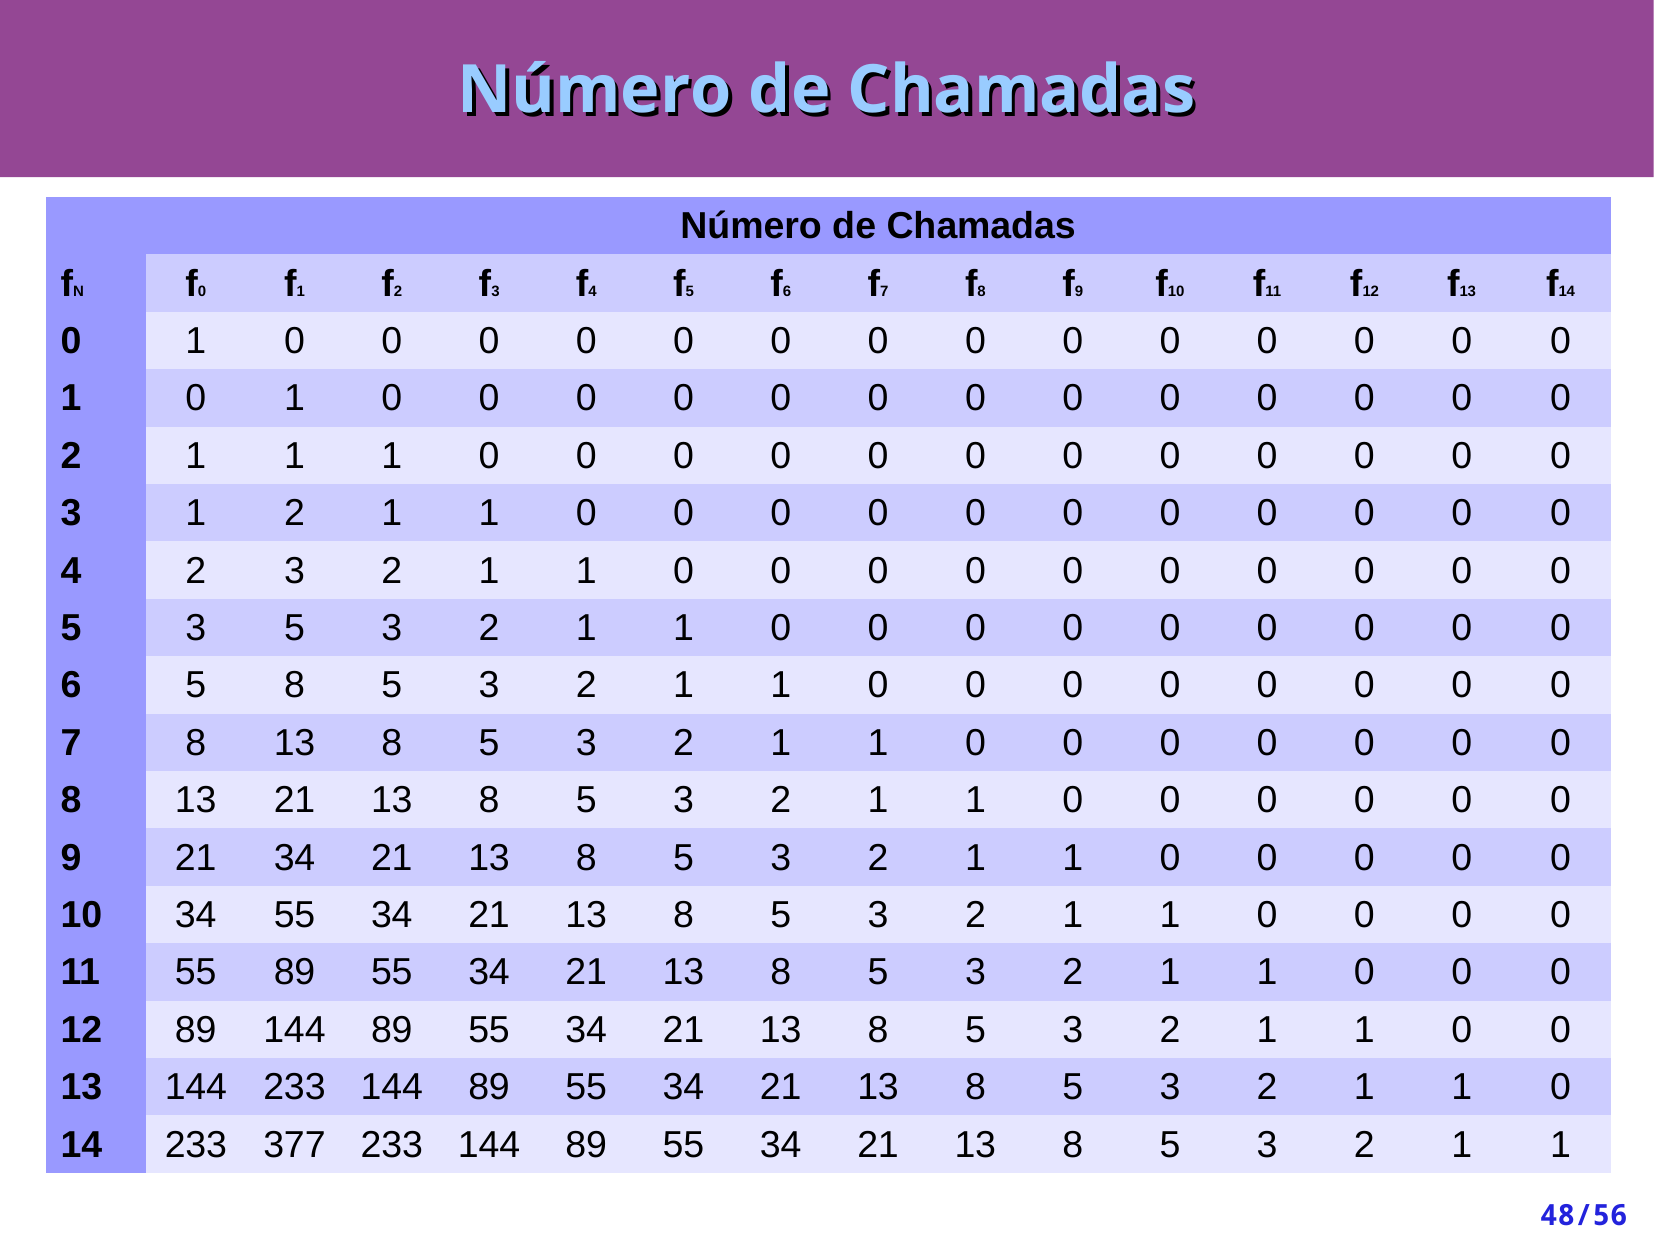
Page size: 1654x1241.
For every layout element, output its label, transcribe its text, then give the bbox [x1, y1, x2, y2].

table_cell 0 [829, 656, 927, 714]
table_cell 0 [1024, 771, 1121, 828]
table_cell 0 [829, 427, 927, 484]
table_cell 0 [1316, 484, 1413, 541]
table_cell 0 [1316, 541, 1413, 599]
table_cell 0 [1316, 312, 1413, 369]
table_cell 0 [1510, 714, 1611, 771]
table_cell 0 [1218, 484, 1316, 541]
table_cell 1 [146, 484, 246, 541]
table_cell f2 [343, 254, 440, 312]
table_cell 0 [1316, 943, 1413, 1001]
table_cell f3 [440, 254, 538, 312]
table_cell 3 [732, 828, 829, 886]
table_cell 0 [1510, 943, 1611, 1001]
table_cell 8 [46, 771, 146, 828]
table_cell f9 [1024, 254, 1121, 312]
table_cell 1 [46, 369, 146, 427]
table_cell 3 [343, 599, 440, 656]
table_cell 0 [538, 312, 635, 369]
table_cell 0 [1316, 771, 1413, 828]
table_cell 1 [343, 427, 440, 484]
table_cell 0 [1024, 369, 1121, 427]
table_cell 0 [829, 312, 927, 369]
table_cell 0 [46, 312, 146, 369]
table_cell 2 [146, 541, 246, 599]
table_cell f14 [1510, 254, 1611, 312]
table_cell 0 [1218, 771, 1316, 828]
table_cell 0 [1218, 541, 1316, 599]
table_cell 0 [732, 312, 829, 369]
table_cell 0 [1510, 1001, 1611, 1058]
table_cell 0 [635, 427, 732, 484]
table_cell 1 [343, 484, 440, 541]
title Número de Chamadas [82, 0, 1571, 176]
table_cell 0 [1024, 656, 1121, 714]
table_cell 0 [1218, 599, 1316, 656]
table_cell 5 [440, 714, 538, 771]
table_cell 0 [1121, 656, 1218, 714]
table_cell 1 [1218, 1001, 1316, 1058]
table_cell 1 [1413, 1058, 1510, 1115]
table_cell 0 [1024, 312, 1121, 369]
table_cell 8 [635, 886, 732, 943]
table_cell 13 [829, 1058, 927, 1115]
table_cell 5 [1121, 1115, 1218, 1173]
table_cell 21 [732, 1058, 829, 1115]
table_cell f0 [146, 254, 246, 312]
table_cell 34 [732, 1115, 829, 1173]
table_cell 21 [246, 771, 343, 828]
table_cell 0 [1510, 599, 1611, 656]
table_cell 55 [440, 1001, 538, 1058]
table_cell 21 [829, 1115, 927, 1173]
table_cell f6 [732, 254, 829, 312]
table_cell 3 [246, 541, 343, 599]
table_cell f4 [538, 254, 635, 312]
table_cell 0 [343, 312, 440, 369]
table_cell 21 [440, 886, 538, 943]
table_cell 0 [440, 427, 538, 484]
table_cell 3 [635, 771, 732, 828]
table_cell 0 [927, 656, 1024, 714]
table_cell 12 [46, 1001, 146, 1058]
table_cell 1 [1121, 943, 1218, 1001]
table_cell 0 [732, 599, 829, 656]
table_cell 2 [635, 714, 732, 771]
table_cell 0 [1316, 427, 1413, 484]
table_cell 1 [538, 541, 635, 599]
table_cell 5 [343, 656, 440, 714]
table_cell 89 [440, 1058, 538, 1115]
table_cell f10 [1121, 254, 1218, 312]
table_cell 0 [927, 427, 1024, 484]
table_cell 5 [635, 828, 732, 886]
table_cell 0 [1510, 369, 1611, 427]
table_cell 0 [538, 427, 635, 484]
table_cell f8 [927, 254, 1024, 312]
table_header Número de Chamadas [146, 197, 1611, 254]
table_cell 0 [1218, 714, 1316, 771]
table_cell 8 [732, 943, 829, 1001]
table_cell 233 [146, 1115, 246, 1173]
table_cell 1 [246, 369, 343, 427]
table_cell 144 [343, 1058, 440, 1115]
table_cell f13 [1413, 254, 1510, 312]
table_cell 0 [1121, 828, 1218, 886]
table_cell 8 [538, 828, 635, 886]
table_cell 1 [732, 714, 829, 771]
table_cell 2 [46, 427, 146, 484]
table_cell 0 [343, 369, 440, 427]
table_cell 0 [1121, 599, 1218, 656]
table_cell 1 [732, 656, 829, 714]
table_cell 0 [829, 541, 927, 599]
table_cell 1 [829, 714, 927, 771]
table_cell 0 [927, 599, 1024, 656]
table_cell 2 [246, 484, 343, 541]
table_cell f7 [829, 254, 927, 312]
table_cell 13 [635, 943, 732, 1001]
table_cell 0 [1510, 484, 1611, 541]
table_cell 0 [1413, 484, 1510, 541]
table_cell 13 [440, 828, 538, 886]
table_cell 2 [1316, 1115, 1413, 1173]
table_cell 21 [635, 1001, 732, 1058]
table_cell 11 [46, 943, 146, 1001]
table_cell 0 [732, 427, 829, 484]
table_cell 55 [343, 943, 440, 1001]
table_cell 144 [146, 1058, 246, 1115]
table_cell 8 [829, 1001, 927, 1058]
table_cell 34 [146, 886, 246, 943]
table_cell 1 [440, 541, 538, 599]
table_cell 3 [829, 886, 927, 943]
table_cell 0 [635, 484, 732, 541]
table_cell 233 [343, 1115, 440, 1173]
table_cell 0 [927, 312, 1024, 369]
table_cell 5 [732, 886, 829, 943]
table_cell 1 [246, 427, 343, 484]
table_cell 0 [829, 484, 927, 541]
table_cell 13 [246, 714, 343, 771]
table_cell 2 [927, 886, 1024, 943]
table_cell 21 [343, 828, 440, 886]
table_cell 0 [635, 369, 732, 427]
table_cell 0 [1121, 427, 1218, 484]
table_cell 2 [1121, 1001, 1218, 1058]
table_cell 0 [927, 484, 1024, 541]
table_cell 13 [538, 886, 635, 943]
table_cell 1 [1121, 886, 1218, 943]
table_cell 0 [1510, 541, 1611, 599]
table_cell 0 [1316, 656, 1413, 714]
table_cell 0 [1024, 714, 1121, 771]
table_cell 0 [1413, 541, 1510, 599]
table_cell 1 [1024, 828, 1121, 886]
table_cell 13 [927, 1115, 1024, 1173]
table_cell 0 [538, 369, 635, 427]
table_cell 0 [1316, 714, 1413, 771]
table_cell 5 [829, 943, 927, 1001]
table_cell 0 [1024, 541, 1121, 599]
table_cell 1 [1218, 943, 1316, 1001]
table_cell 0 [1218, 656, 1316, 714]
table_cell 0 [538, 484, 635, 541]
table_cell 0 [1413, 599, 1510, 656]
table_cell 2 [732, 771, 829, 828]
table_cell 0 [732, 369, 829, 427]
table_cell 0 [440, 312, 538, 369]
table_cell 2 [829, 828, 927, 886]
table_cell 0 [635, 541, 732, 599]
table_cell 34 [246, 828, 343, 886]
table_cell 8 [343, 714, 440, 771]
table_cell 0 [1510, 1058, 1611, 1115]
table_cell 0 [1510, 427, 1611, 484]
table_cell 0 [1413, 771, 1510, 828]
table_cell 1 [635, 599, 732, 656]
table_cell 0 [1316, 599, 1413, 656]
table_cell 1 [440, 484, 538, 541]
table_cell 0 [146, 369, 246, 427]
table_cell 0 [246, 312, 343, 369]
table_cell 13 [146, 771, 246, 828]
table_cell 0 [1121, 312, 1218, 369]
table_cell 0 [1218, 369, 1316, 427]
table_cell 8 [246, 656, 343, 714]
table_cell 2 [440, 599, 538, 656]
table_cell 3 [1024, 1001, 1121, 1058]
table_cell 0 [1121, 369, 1218, 427]
table_cell 34 [538, 1001, 635, 1058]
table_cell 1 [1510, 1115, 1611, 1173]
table_cell 1 [1316, 1058, 1413, 1115]
table_cell 0 [1510, 771, 1611, 828]
table_cell 0 [1024, 599, 1121, 656]
table_cell 89 [538, 1115, 635, 1173]
table_cell 55 [246, 886, 343, 943]
table_cell 55 [538, 1058, 635, 1115]
table_cell 0 [829, 369, 927, 427]
table_cell 0 [1218, 427, 1316, 484]
table_cell 3 [538, 714, 635, 771]
table_cell 0 [1510, 312, 1611, 369]
table_cell 13 [343, 771, 440, 828]
table_cell 89 [343, 1001, 440, 1058]
table_cell 0 [732, 484, 829, 541]
table_cell 3 [927, 943, 1024, 1001]
table_cell 0 [927, 714, 1024, 771]
table_cell 0 [1121, 771, 1218, 828]
table_cell 8 [927, 1058, 1024, 1115]
table_cell f11 [1218, 254, 1316, 312]
table_cell 0 [1316, 369, 1413, 427]
table_cell 3 [1218, 1115, 1316, 1173]
table_cell 13 [732, 1001, 829, 1058]
table_cell 0 [1413, 427, 1510, 484]
table_cell 1 [1316, 1001, 1413, 1058]
table_cell 1 [146, 427, 246, 484]
table_cell 0 [1024, 484, 1121, 541]
table_cell 3 [46, 484, 146, 541]
table_cell 0 [1510, 886, 1611, 943]
table_cell 8 [1024, 1115, 1121, 1173]
table_cell 5 [246, 599, 343, 656]
table_cell 0 [1413, 886, 1510, 943]
table_cell 0 [1218, 312, 1316, 369]
table_cell 0 [927, 541, 1024, 599]
table_cell 377 [246, 1115, 343, 1173]
table_cell 0 [1121, 484, 1218, 541]
table_cell 5 [538, 771, 635, 828]
table_cell 0 [1121, 714, 1218, 771]
table_cell 0 [1413, 369, 1510, 427]
table_cell fN [46, 254, 146, 312]
table_cell 9 [46, 828, 146, 886]
table_cell 0 [635, 312, 732, 369]
table_cell 5 [1024, 1058, 1121, 1115]
table_cell 1 [538, 599, 635, 656]
table_cell 0 [1413, 943, 1510, 1001]
table_cell 0 [1024, 427, 1121, 484]
table_cell 144 [246, 1001, 343, 1058]
table_cell 34 [440, 943, 538, 1001]
table_cell 2 [1218, 1058, 1316, 1115]
table_cell 1 [1024, 886, 1121, 943]
table_cell 10 [46, 886, 146, 943]
table_cell 0 [1316, 886, 1413, 943]
table_cell 21 [538, 943, 635, 1001]
table_cell 0 [1413, 714, 1510, 771]
table_cell 89 [146, 1001, 246, 1058]
table_cell 14 [46, 1115, 146, 1173]
table_cell 5 [146, 656, 246, 714]
table_cell 13 [46, 1058, 146, 1115]
table_cell f5 [635, 254, 732, 312]
table_cell 5 [46, 599, 146, 656]
table_cell 0 [829, 599, 927, 656]
table_cell 2 [343, 541, 440, 599]
table_cell 0 [1218, 886, 1316, 943]
table_cell 0 [440, 369, 538, 427]
table_cell 0 [1413, 828, 1510, 886]
table_cell 3 [1121, 1058, 1218, 1115]
table_cell 2 [1024, 943, 1121, 1001]
table_cell 55 [635, 1115, 732, 1173]
table_cell 2 [538, 656, 635, 714]
table_cell 55 [146, 943, 246, 1001]
table_cell 0 [1413, 656, 1510, 714]
table_cell 0 [1121, 541, 1218, 599]
table_cell 233 [246, 1058, 343, 1115]
table_cell 1 [927, 771, 1024, 828]
table_cell 34 [343, 886, 440, 943]
table_cell 8 [146, 714, 246, 771]
table_cell 7 [46, 714, 146, 771]
table_cell 34 [635, 1058, 732, 1115]
table_cell 3 [440, 656, 538, 714]
table_cell 4 [46, 541, 146, 599]
table_cell 89 [246, 943, 343, 1001]
table_cell 8 [440, 771, 538, 828]
table_cell 144 [440, 1115, 538, 1173]
table_cell 3 [146, 599, 246, 656]
table_cell 0 [1413, 1001, 1510, 1058]
table_cell f12 [1316, 254, 1413, 312]
table_cell 0 [1510, 828, 1611, 886]
table_cell f1 [246, 254, 343, 312]
table_cell 0 [1218, 828, 1316, 886]
table_cell 0 [1413, 312, 1510, 369]
table_cell 0 [927, 369, 1024, 427]
table_cell 6 [46, 656, 146, 714]
table_cell 21 [146, 828, 246, 886]
table_cell 1 [1413, 1115, 1510, 1173]
table_cell 5 [927, 1001, 1024, 1058]
table_cell 1 [927, 828, 1024, 886]
table_header [46, 197, 146, 254]
table_cell 0 [1510, 656, 1611, 714]
table_cell 1 [829, 771, 927, 828]
table_cell 1 [635, 656, 732, 714]
table_cell 0 [1316, 828, 1413, 886]
table_cell 1 [146, 312, 246, 369]
table_cell 0 [732, 541, 829, 599]
